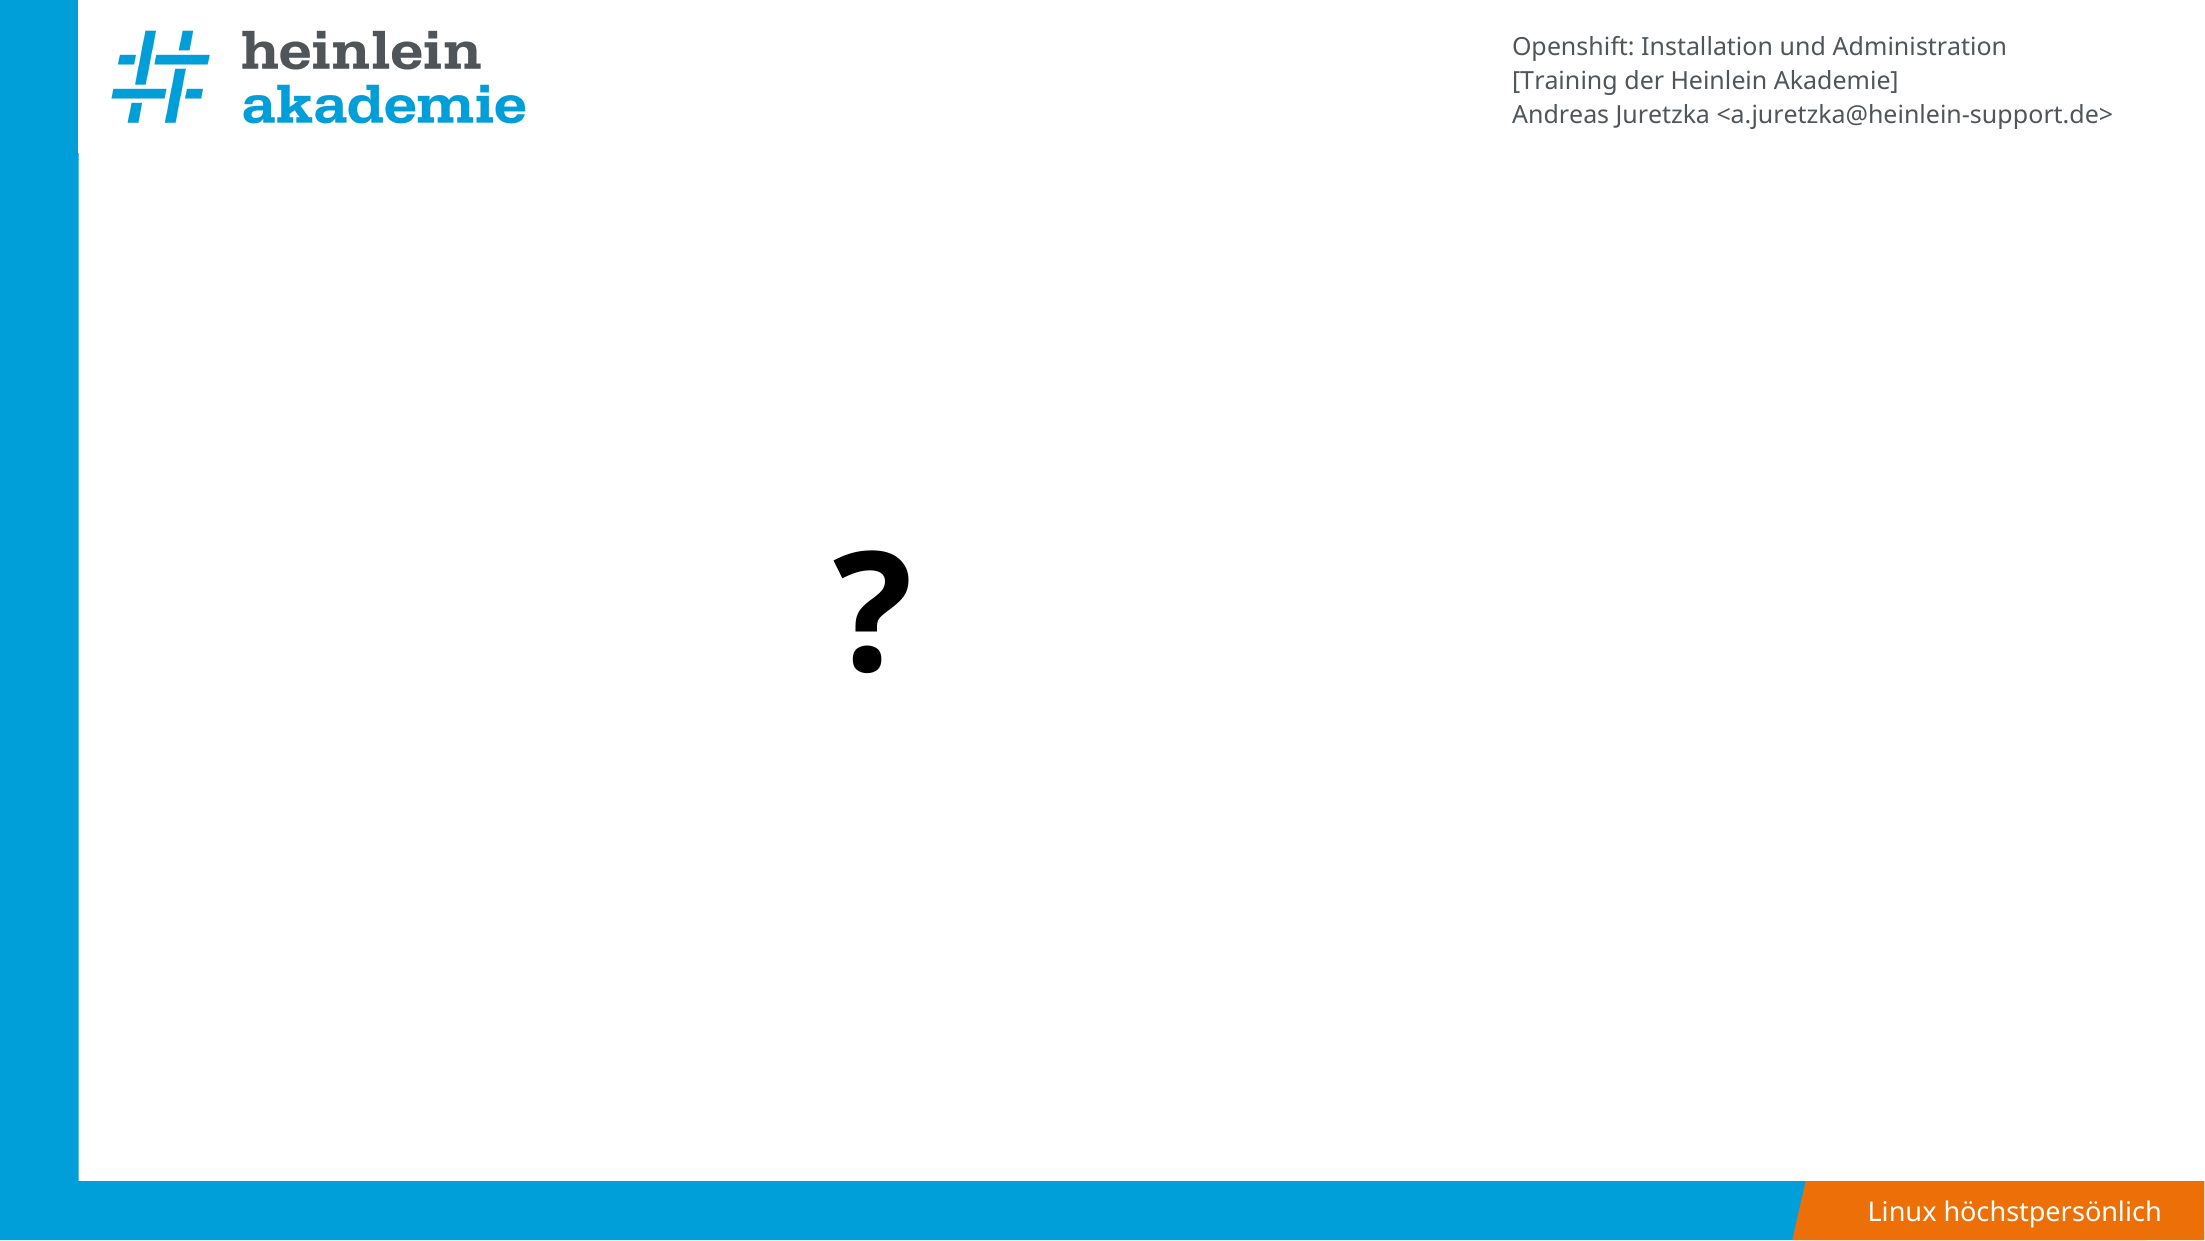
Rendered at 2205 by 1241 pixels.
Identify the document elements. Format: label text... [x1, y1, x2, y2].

picture [79, 0, 558, 153]
title ? [227, 525, 1970, 720]
